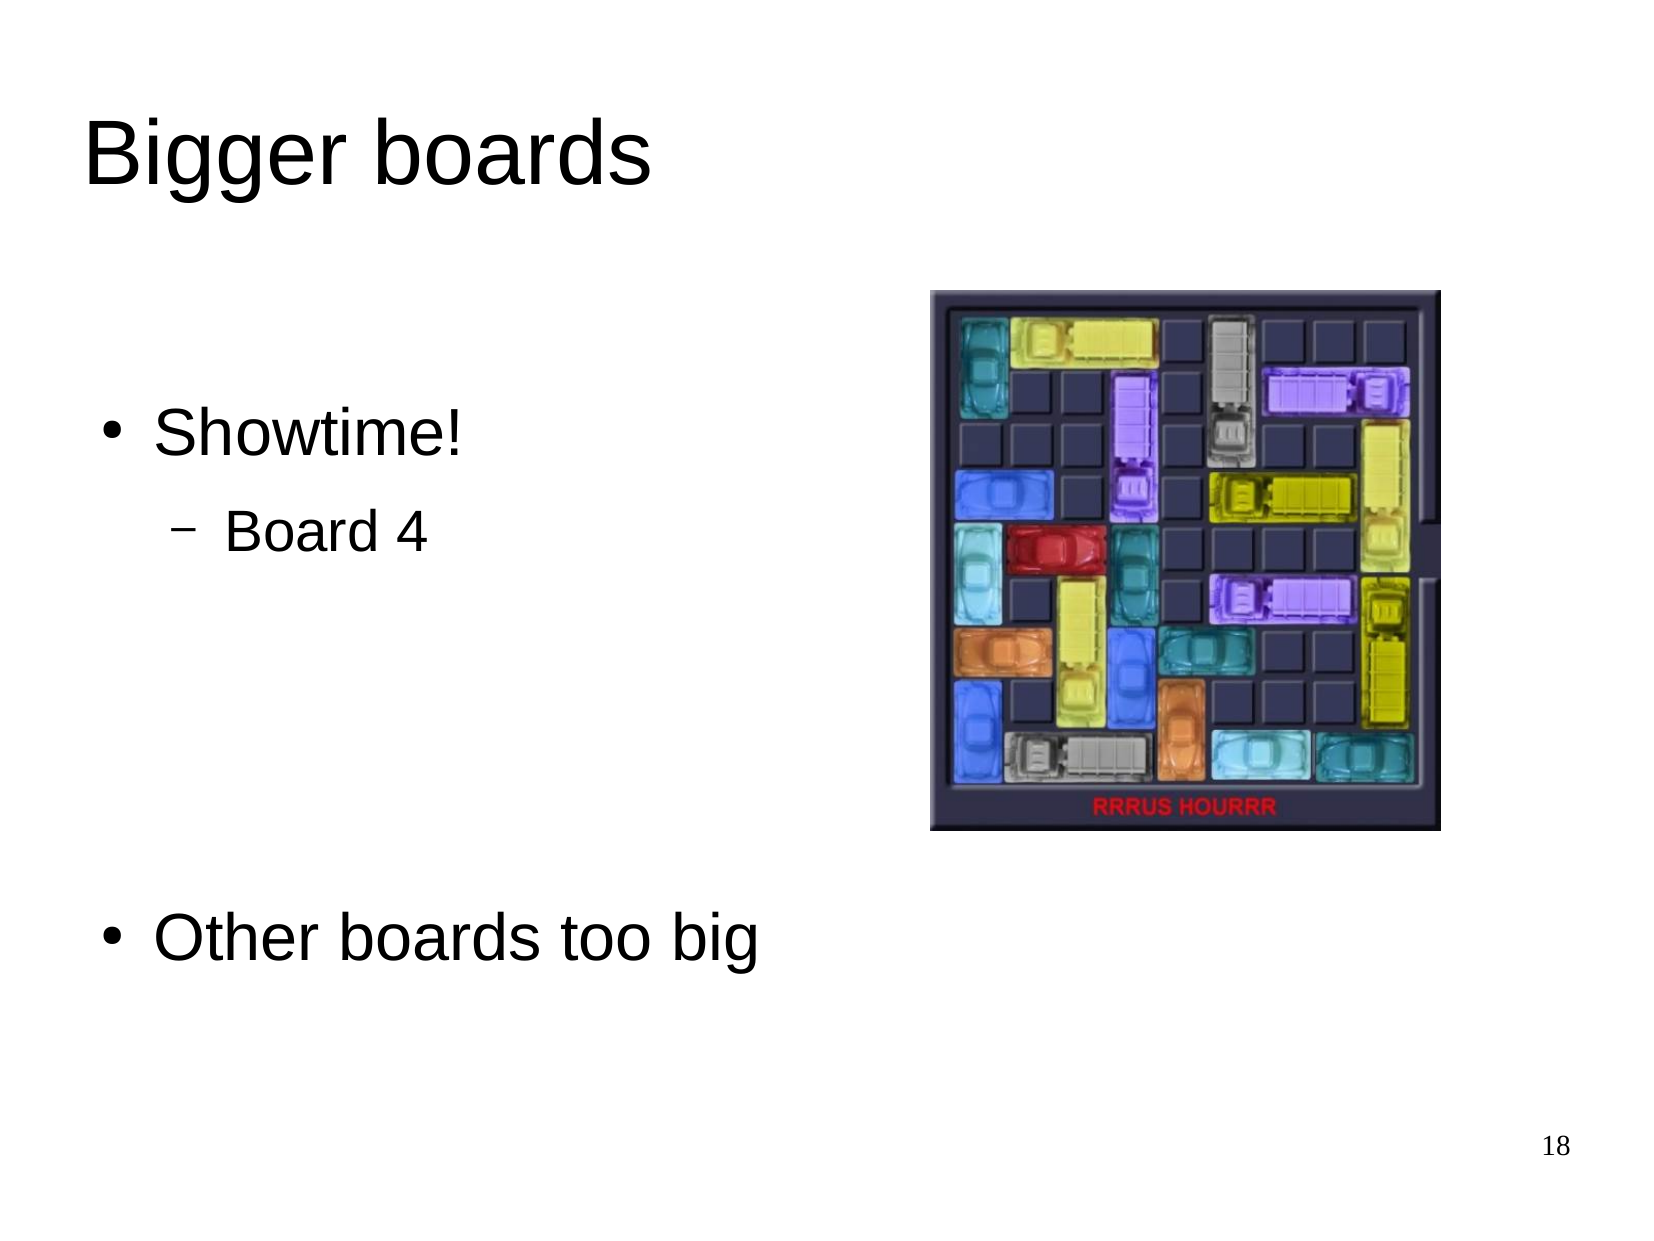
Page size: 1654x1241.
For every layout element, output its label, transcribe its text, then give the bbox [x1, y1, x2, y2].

title Bigger boards [82, 49, 1571, 257]
list Showtime! Board 4 Other boards too big [82, 290, 1571, 1010]
picture [930, 290, 1441, 831]
